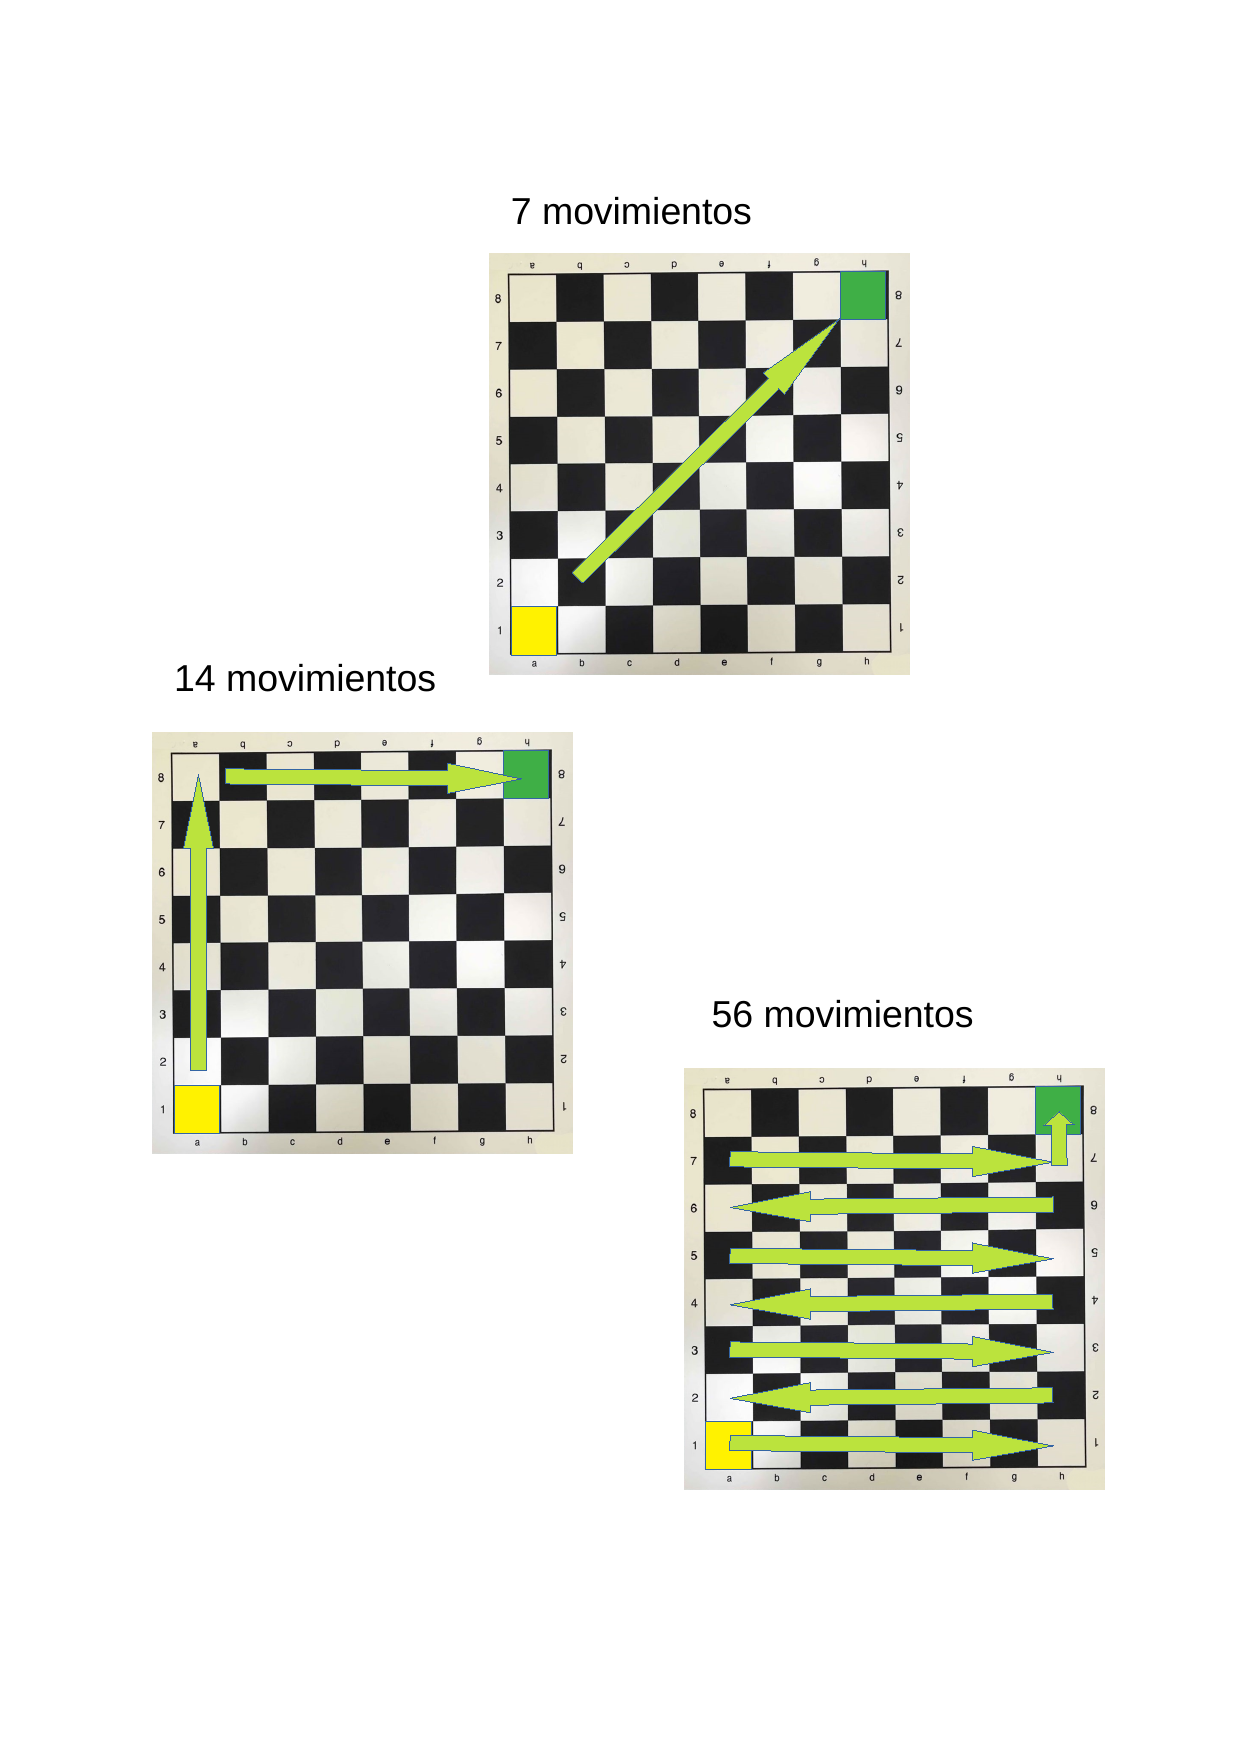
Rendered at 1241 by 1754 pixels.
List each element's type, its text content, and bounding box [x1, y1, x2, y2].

picture [684, 1068, 1105, 1490]
text_box 56 movimientos [696, 986, 1016, 1044]
picture [489, 253, 910, 675]
text_box [730, 1382, 1054, 1413]
text_box [730, 1288, 1054, 1320]
text_box [511, 606, 557, 656]
text_box [705, 1421, 1054, 1470]
text_box [225, 750, 549, 799]
text_box [572, 271, 886, 583]
text_box 7 movimientos [496, 183, 815, 240]
text_box [174, 1085, 220, 1134]
picture [152, 732, 573, 1154]
text_box [730, 1191, 1054, 1222]
text_box [729, 1086, 1081, 1177]
text_box [183, 774, 214, 1071]
text_box 14 movimientos [159, 649, 479, 707]
text_box [729, 1242, 1054, 1274]
text_box [729, 1336, 1054, 1367]
